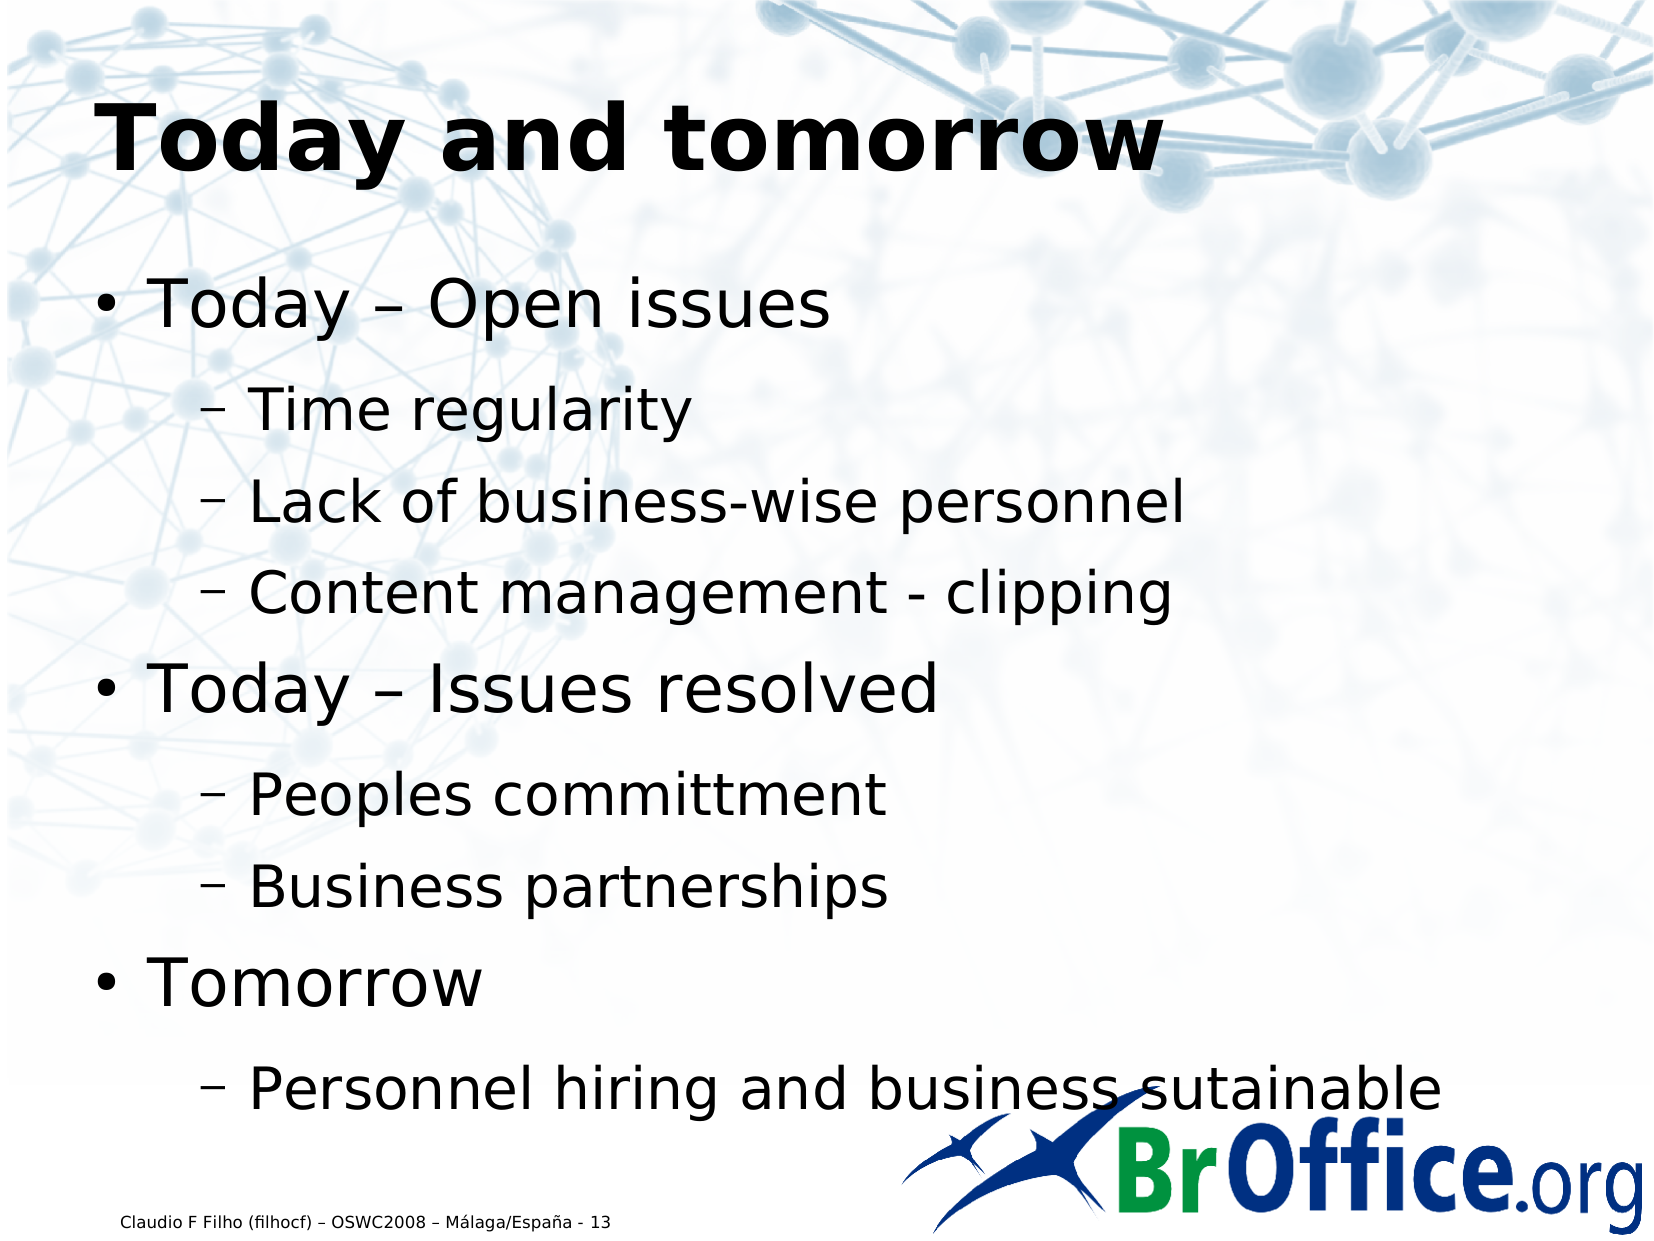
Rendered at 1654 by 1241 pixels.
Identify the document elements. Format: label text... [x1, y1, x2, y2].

picture [7, 0, 1654, 1241]
list Today – Open issues Time regularity Lack of business-wise personnel Content management - clipping Today – Issues resolved Peoples committment Business partnerships Tomorrow Personnel hiring and business sutainable [76, 265, 1625, 1143]
title Today and tomorrow [94, 35, 1595, 243]
